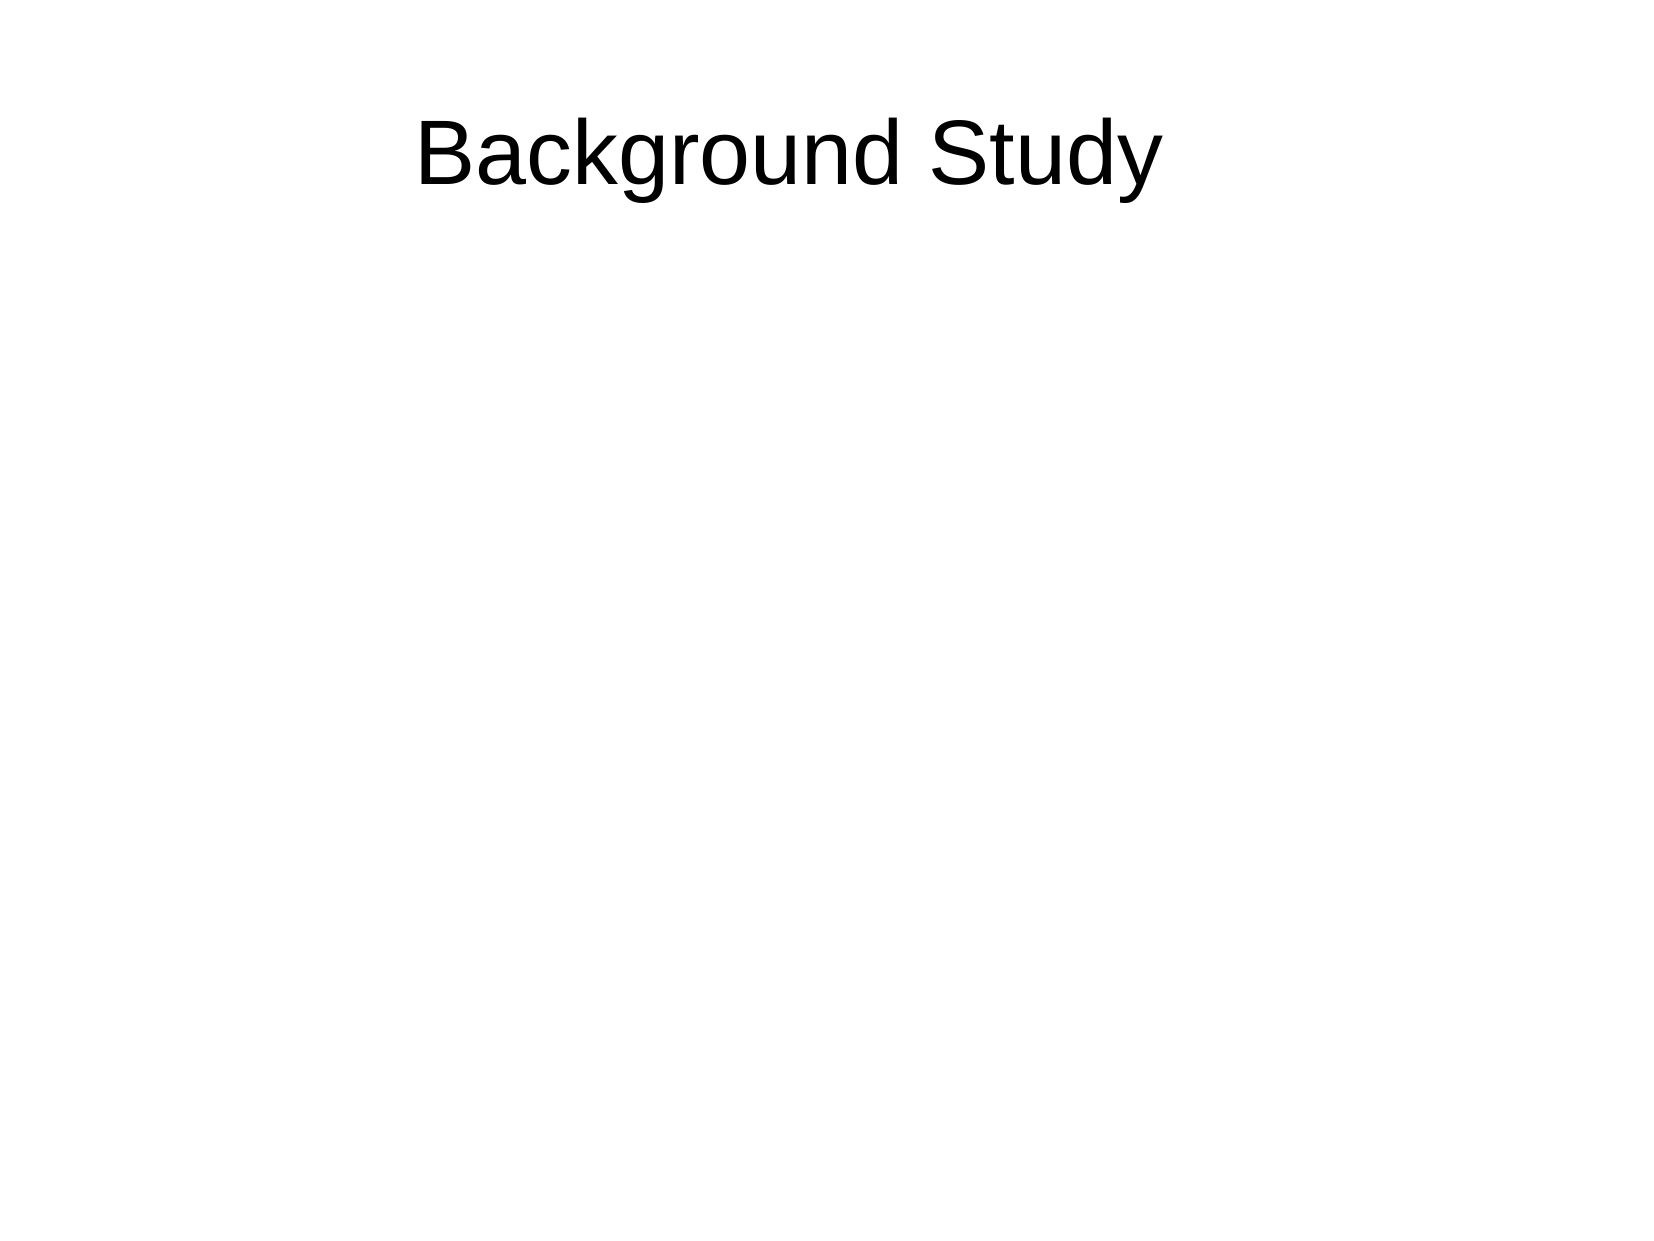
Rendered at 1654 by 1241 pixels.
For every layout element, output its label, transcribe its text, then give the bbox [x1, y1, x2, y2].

title Background Study [82, 49, 1571, 257]
